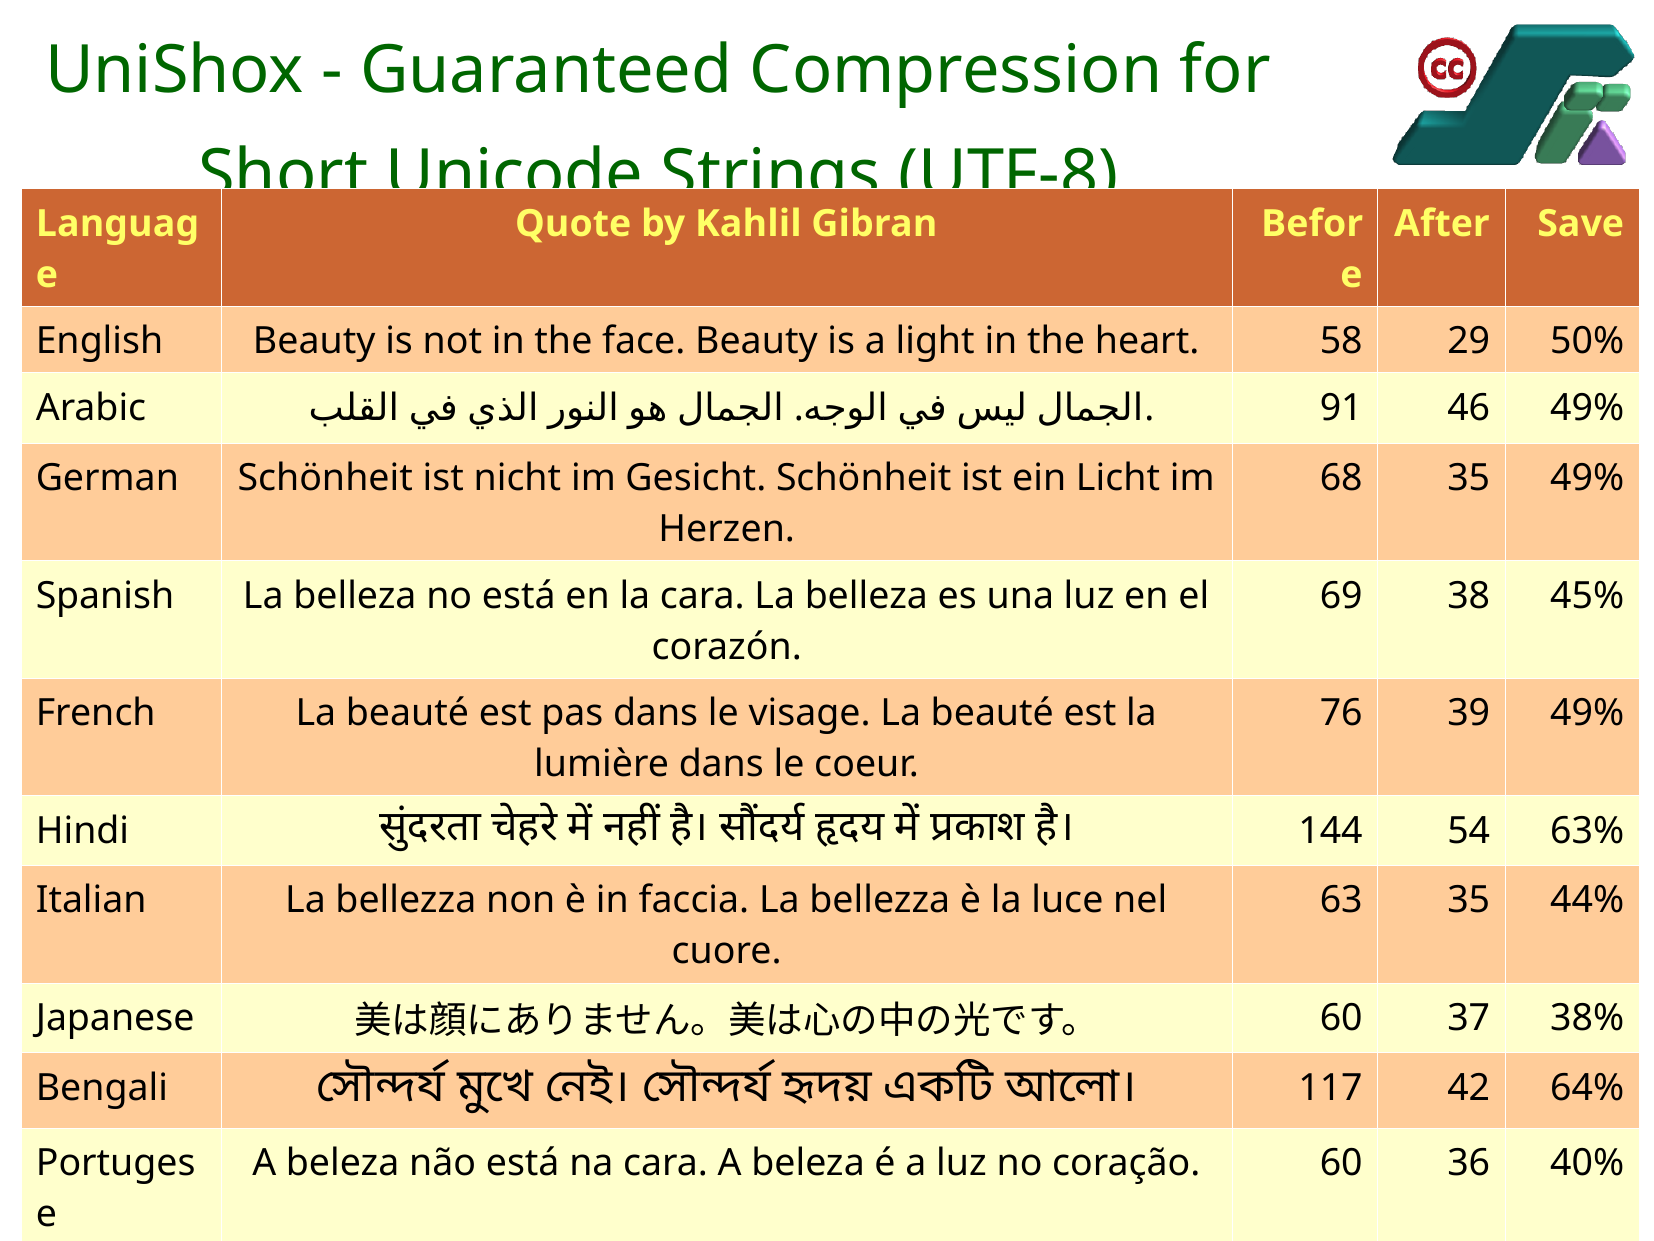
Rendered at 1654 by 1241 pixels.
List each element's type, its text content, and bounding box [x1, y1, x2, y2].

table_header Language [22, 189, 221, 306]
table_cell 50% [1506, 307, 1639, 372]
table_header Save [1506, 189, 1639, 306]
table_cell 144 [1233, 796, 1377, 865]
table_cell La belleza no está en la cara. La belleza es una luz en el corazón. [222, 561, 1232, 678]
table_header Before [1233, 189, 1377, 306]
table_header After [1378, 189, 1505, 306]
table_cell German [22, 444, 221, 560]
table_cell 76 [1233, 679, 1377, 795]
table_cell Bengali [22, 1053, 221, 1128]
table_cell Hindi [22, 796, 221, 865]
table_cell 58 [1233, 307, 1377, 372]
table_cell 39 [1378, 679, 1505, 795]
table_cell Japanese [22, 984, 221, 1052]
table_cell الجمال ليس في الوجه. الجمال هو النور الذي في القلب. [222, 373, 1232, 443]
table_cell 60 [1233, 984, 1377, 1052]
table_cell 45% [1506, 561, 1639, 678]
picture [1384, 23, 1636, 167]
table_cell 29 [1378, 307, 1505, 372]
table_cell 44% [1506, 866, 1639, 983]
table_cell 60 [1233, 1129, 1377, 1241]
table_cell 49% [1506, 444, 1639, 560]
table_cell Schönheit ist nicht im Gesicht. Schönheit ist ein Licht im Herzen. [222, 444, 1232, 560]
table_cell La bellezza non è in faccia. La bellezza è la luce nel cuore. [222, 866, 1232, 983]
table_cell Portugese [22, 1129, 221, 1241]
table_cell Spanish [22, 561, 221, 678]
table_cell A beleza não está na cara. A beleza é a luz no coração. [222, 1129, 1232, 1241]
table_cell 37 [1378, 984, 1505, 1052]
table_cell 36 [1378, 1129, 1505, 1241]
table_cell Beauty is not in the face. Beauty is a light in the heart. [222, 307, 1232, 372]
table_cell 38 [1378, 561, 1505, 678]
table_header Quote by Kahlil Gibran [222, 189, 1232, 306]
table_cell 46 [1378, 373, 1505, 443]
table_cell English [22, 307, 221, 372]
table_cell सुंदरता चेहरे में नहीं है। सौंदर्य हृदय में प्रकाश है। [222, 796, 1232, 865]
table_cell 63% [1506, 796, 1639, 865]
text_box UniShox - Guaranteed Compression for Short Unicode Strings (UTF-8) [17, 0, 1300, 225]
table_cell 68 [1233, 444, 1377, 560]
table_cell 63 [1233, 866, 1377, 983]
table_cell La beauté est pas dans le visage. La beauté est la lumière dans le coeur. [222, 679, 1232, 795]
table_cell 117 [1233, 1053, 1377, 1128]
table_cell 49% [1506, 373, 1639, 443]
table_cell 40% [1506, 1129, 1639, 1241]
table_cell 49% [1506, 679, 1639, 795]
table_cell Arabic [22, 373, 221, 443]
table_cell 91 [1233, 373, 1377, 443]
table_cell 美は顔にありません。美は心の中の光です。 [222, 984, 1232, 1052]
table_cell Italian [22, 866, 221, 983]
table_cell 38% [1506, 984, 1639, 1052]
table_cell 42 [1378, 1053, 1505, 1128]
table_cell 35 [1378, 866, 1505, 983]
table_cell 54 [1378, 796, 1505, 865]
table_cell French [22, 679, 221, 795]
table_cell সৌন্দর্য মুখে নেই। সৌন্দর্য হৃদয় একটি আলো। [222, 1053, 1232, 1128]
table_cell 69 [1233, 561, 1377, 678]
table_cell 35 [1378, 444, 1505, 560]
table_cell 64% [1506, 1053, 1639, 1128]
